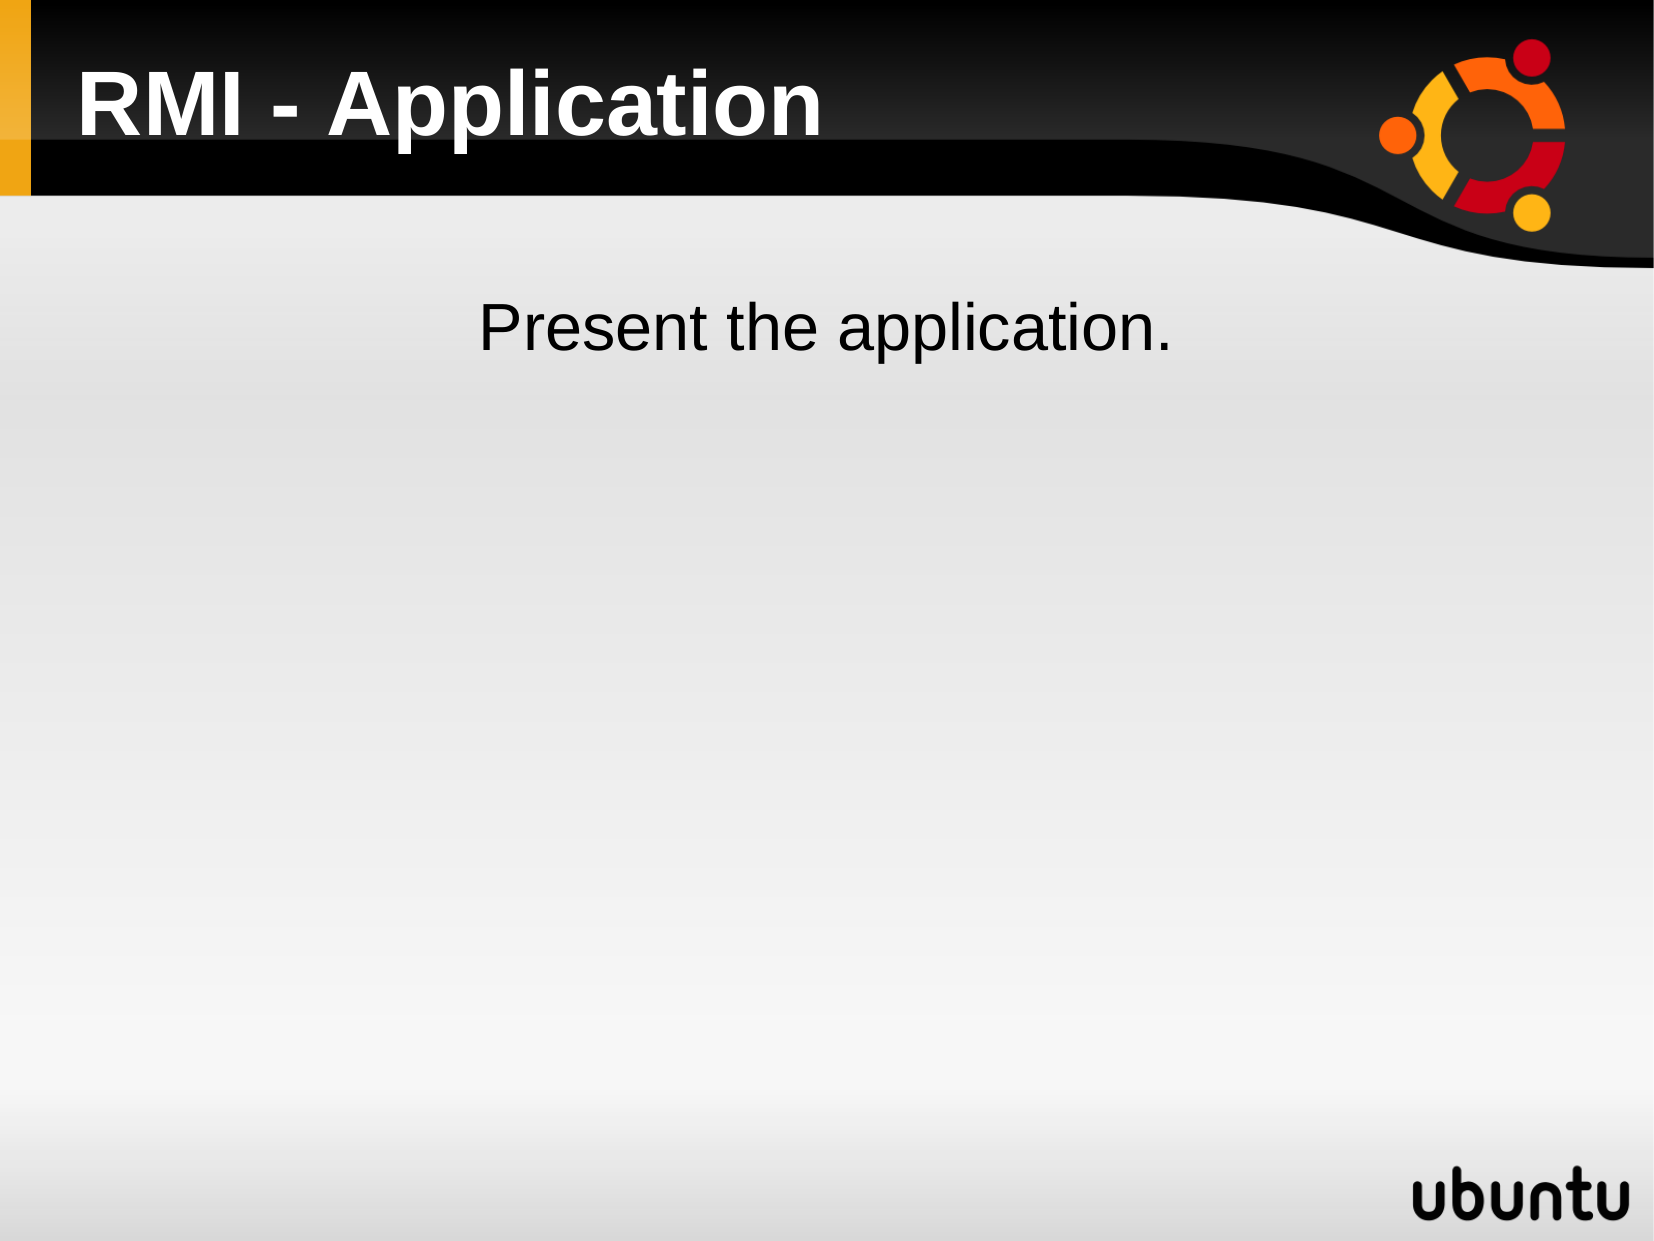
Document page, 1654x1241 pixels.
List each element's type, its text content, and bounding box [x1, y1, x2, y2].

list Present the application. [82, 290, 1571, 1094]
title RMI - Application [76, 7, 1565, 200]
picture [0, 0, 1654, 1241]
